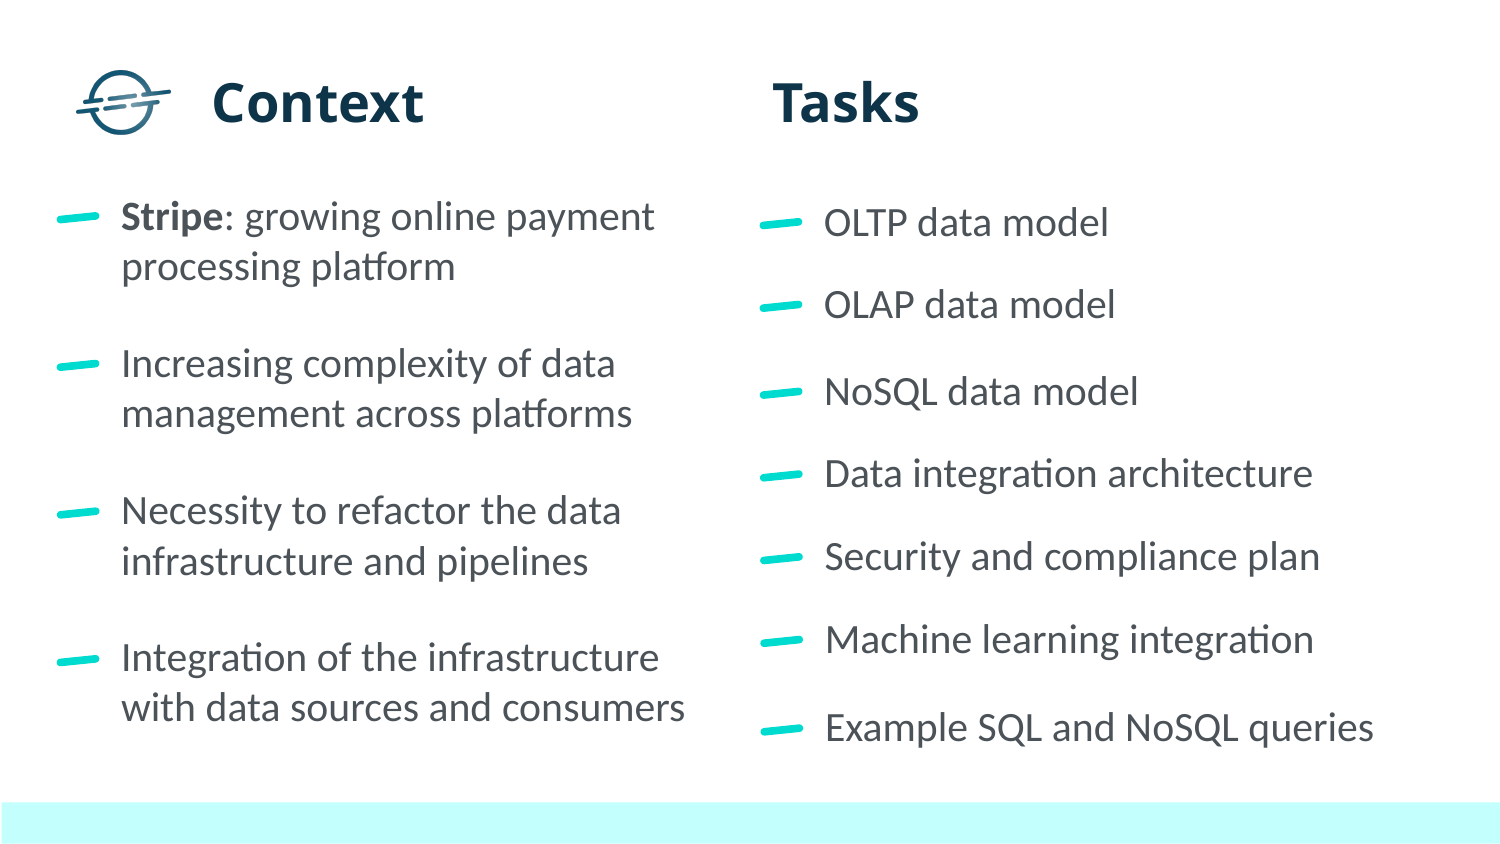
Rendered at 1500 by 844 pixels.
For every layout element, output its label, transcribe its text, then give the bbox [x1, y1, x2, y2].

picture [76, 70, 171, 135]
text_box [759, 470, 803, 482]
title NoSQL data model [809, 348, 1473, 441]
title Stripe: growing online payment processing platform [106, 174, 686, 297]
title OLTP data model [809, 180, 1460, 261]
text_box [759, 300, 803, 312]
title Integration of the infrastructure with data sources and consumers [106, 614, 713, 757]
title Example SQL and NoSQL queries [809, 685, 1470, 769]
title Machine learning integration [809, 596, 1470, 681]
text_box [760, 553, 803, 565]
text_box [56, 507, 100, 519]
text_box [56, 212, 100, 224]
text_box [56, 359, 100, 371]
text_box [759, 387, 803, 399]
title OLAP data model [809, 261, 1478, 344]
title Context [196, 53, 498, 155]
title Tasks [757, 53, 1059, 155]
text_box [56, 655, 100, 667]
text_box [760, 724, 804, 736]
title Security and compliance plan [809, 513, 1470, 596]
title Data integration architecture [809, 431, 1447, 511]
text_box [759, 218, 803, 230]
text_box [1, 802, 1500, 844]
title Increasing complexity of data management across platforms [106, 320, 726, 451]
text_box [760, 635, 803, 648]
title Necessity to refactor the data infrastructure and pipelines [106, 468, 661, 599]
